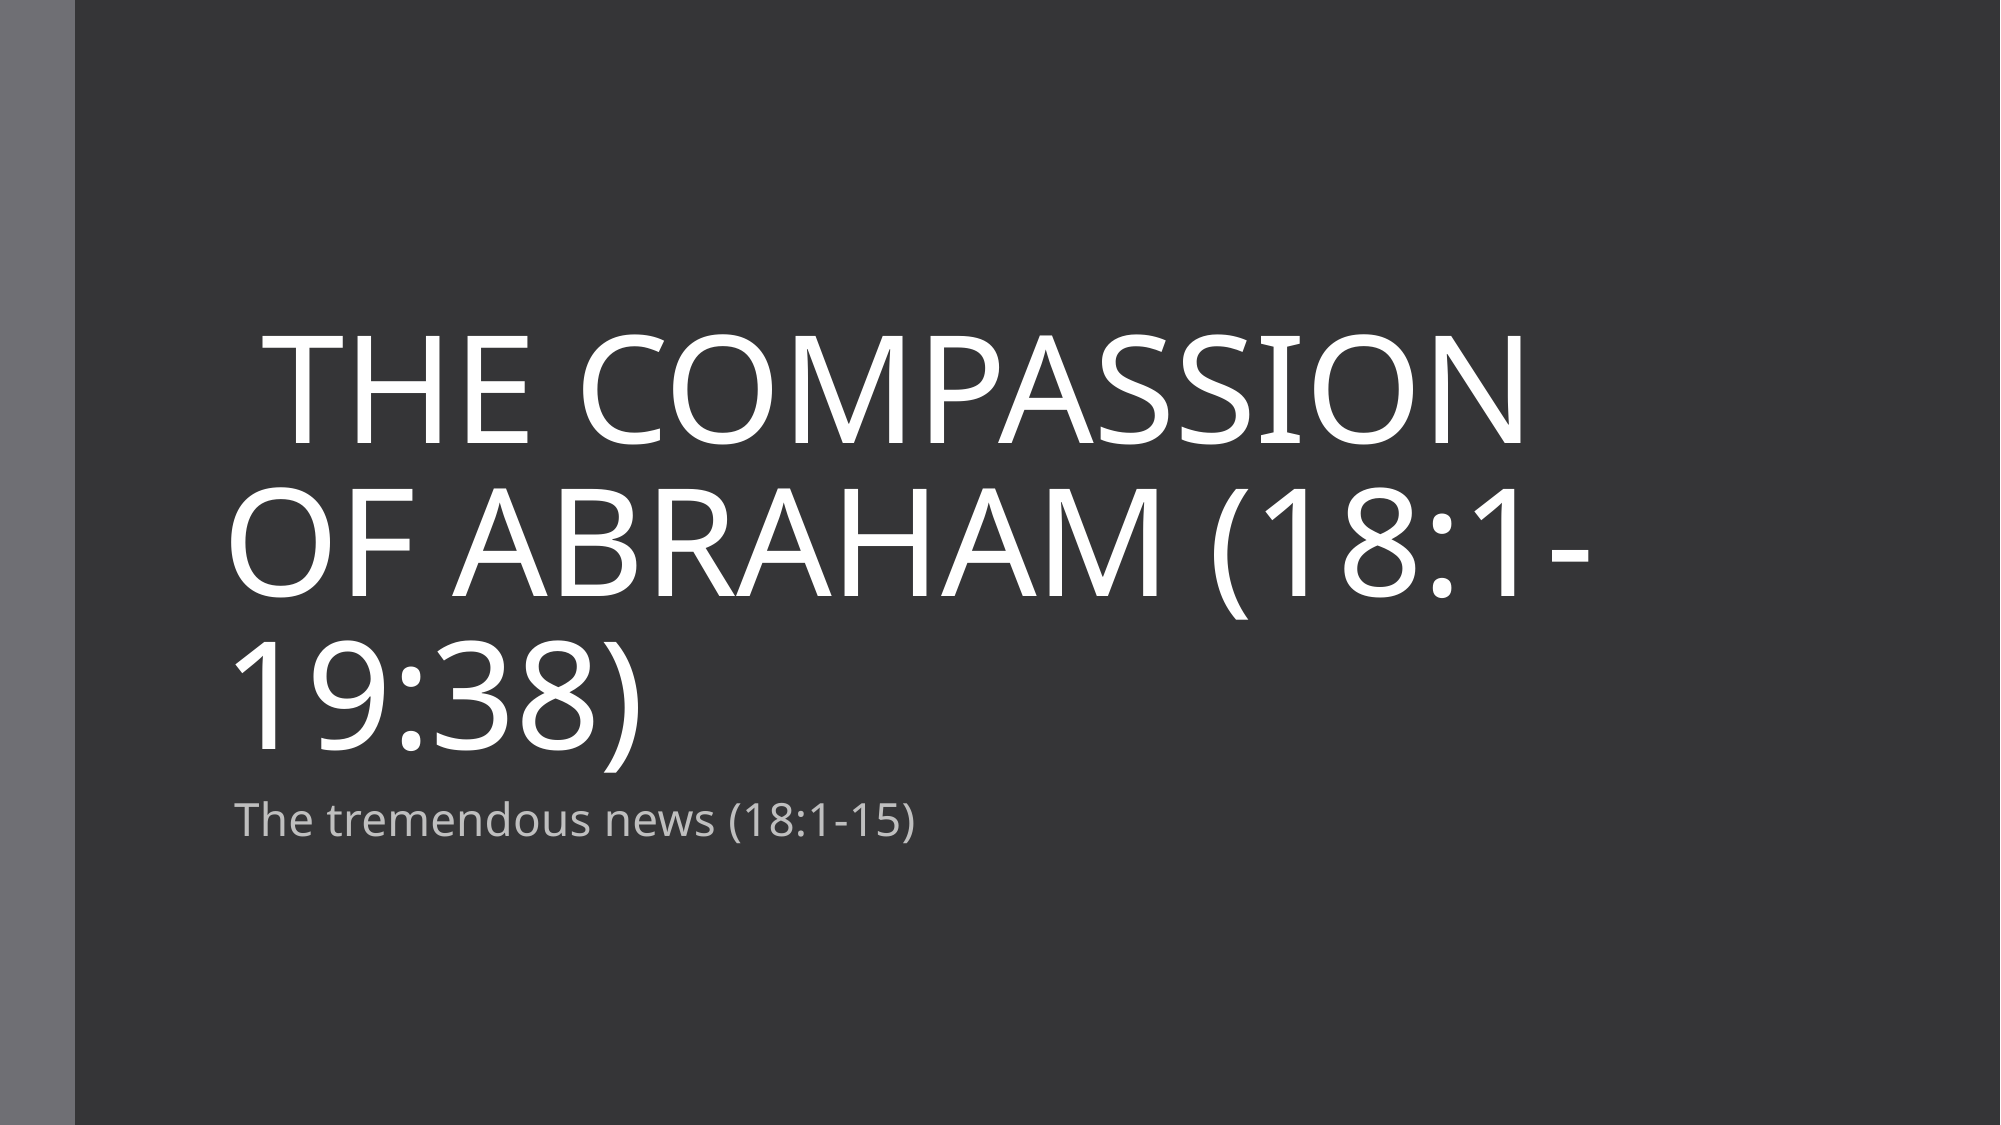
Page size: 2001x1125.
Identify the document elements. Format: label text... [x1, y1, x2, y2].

title THE COMPASSION OF ABRAHAM (18:1-19:38) [206, 124, 1752, 787]
subtitle The tremendous news (18:1-15) [206, 787, 1752, 1066]
